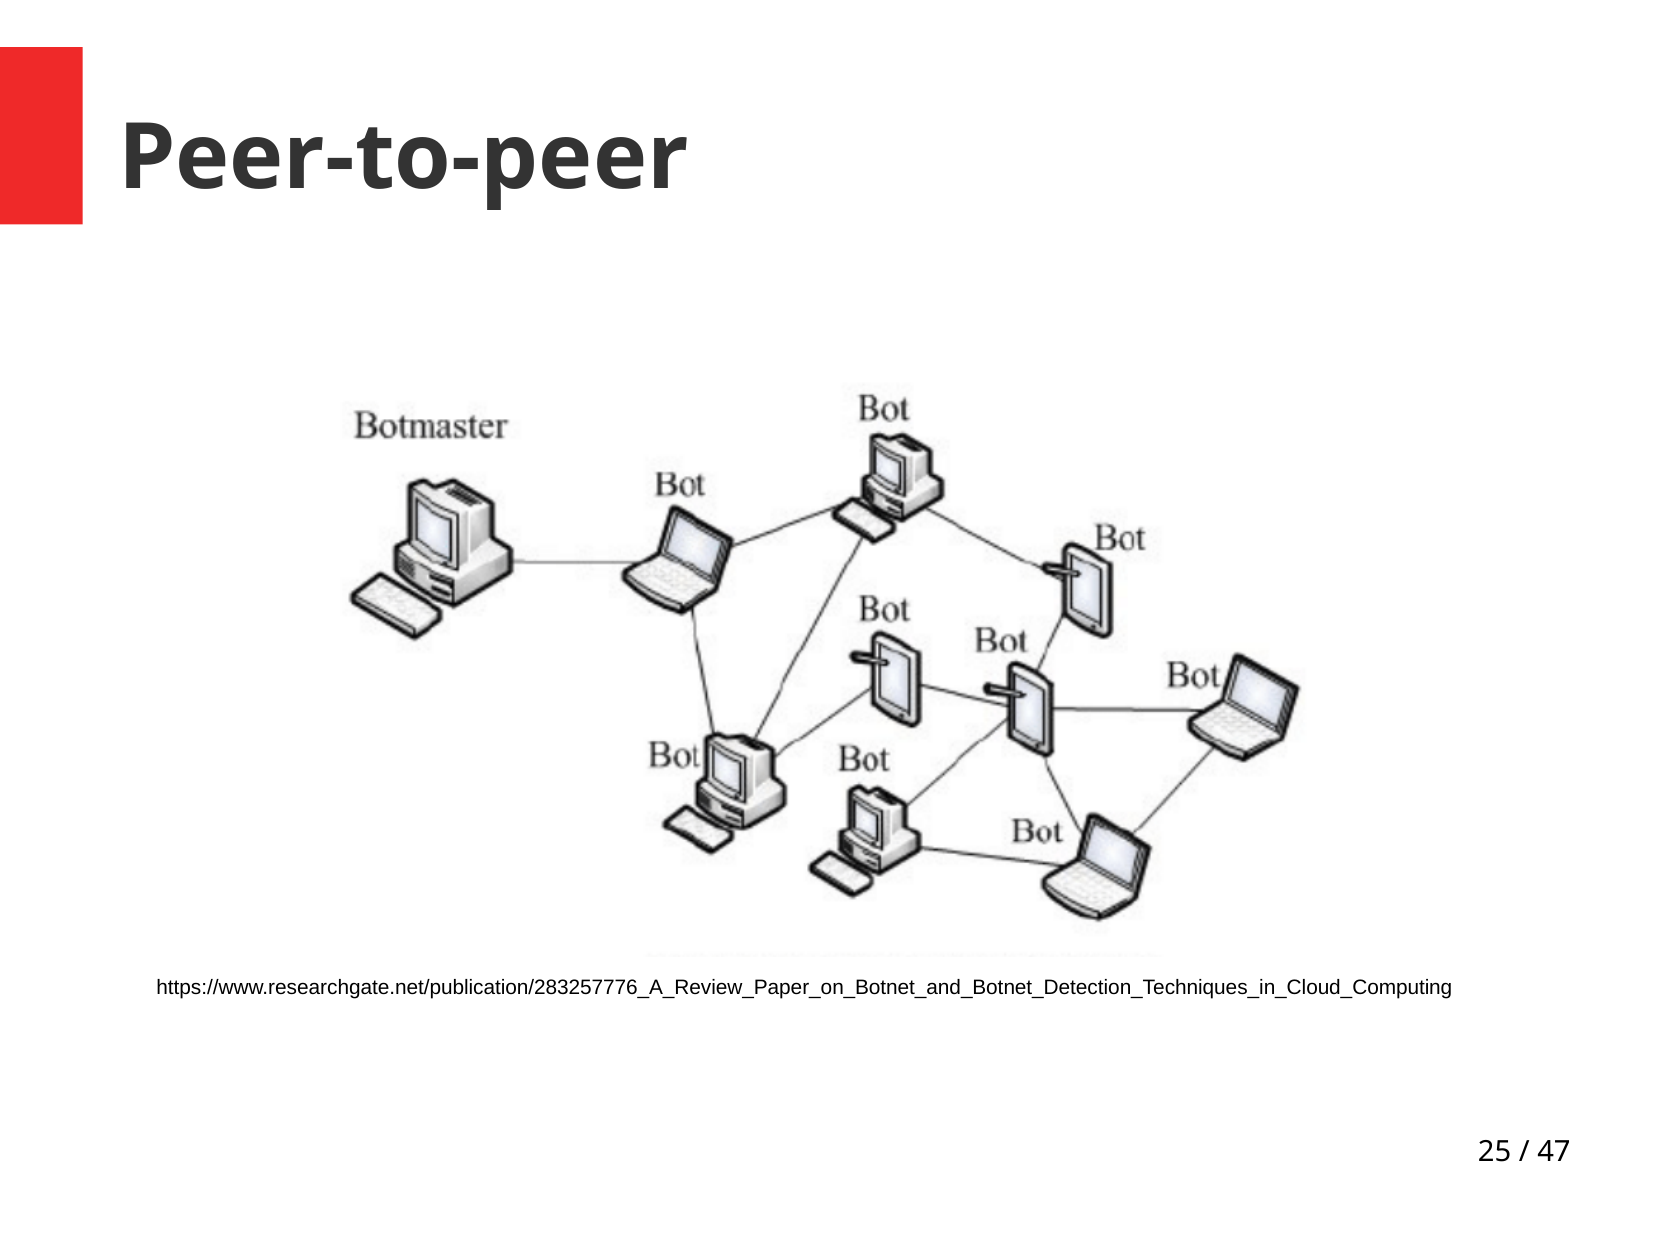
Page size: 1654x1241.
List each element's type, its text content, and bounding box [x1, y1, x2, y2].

picture [318, 355, 1331, 957]
text_box https://www.researchgate.net/publication/283257776_A_Review_Paper_on_Botnet_and_Botnet_Detection_Techniques_in_Cloud_Computing [141, 968, 1489, 1022]
title Peer-to-peer [118, 49, 1571, 257]
